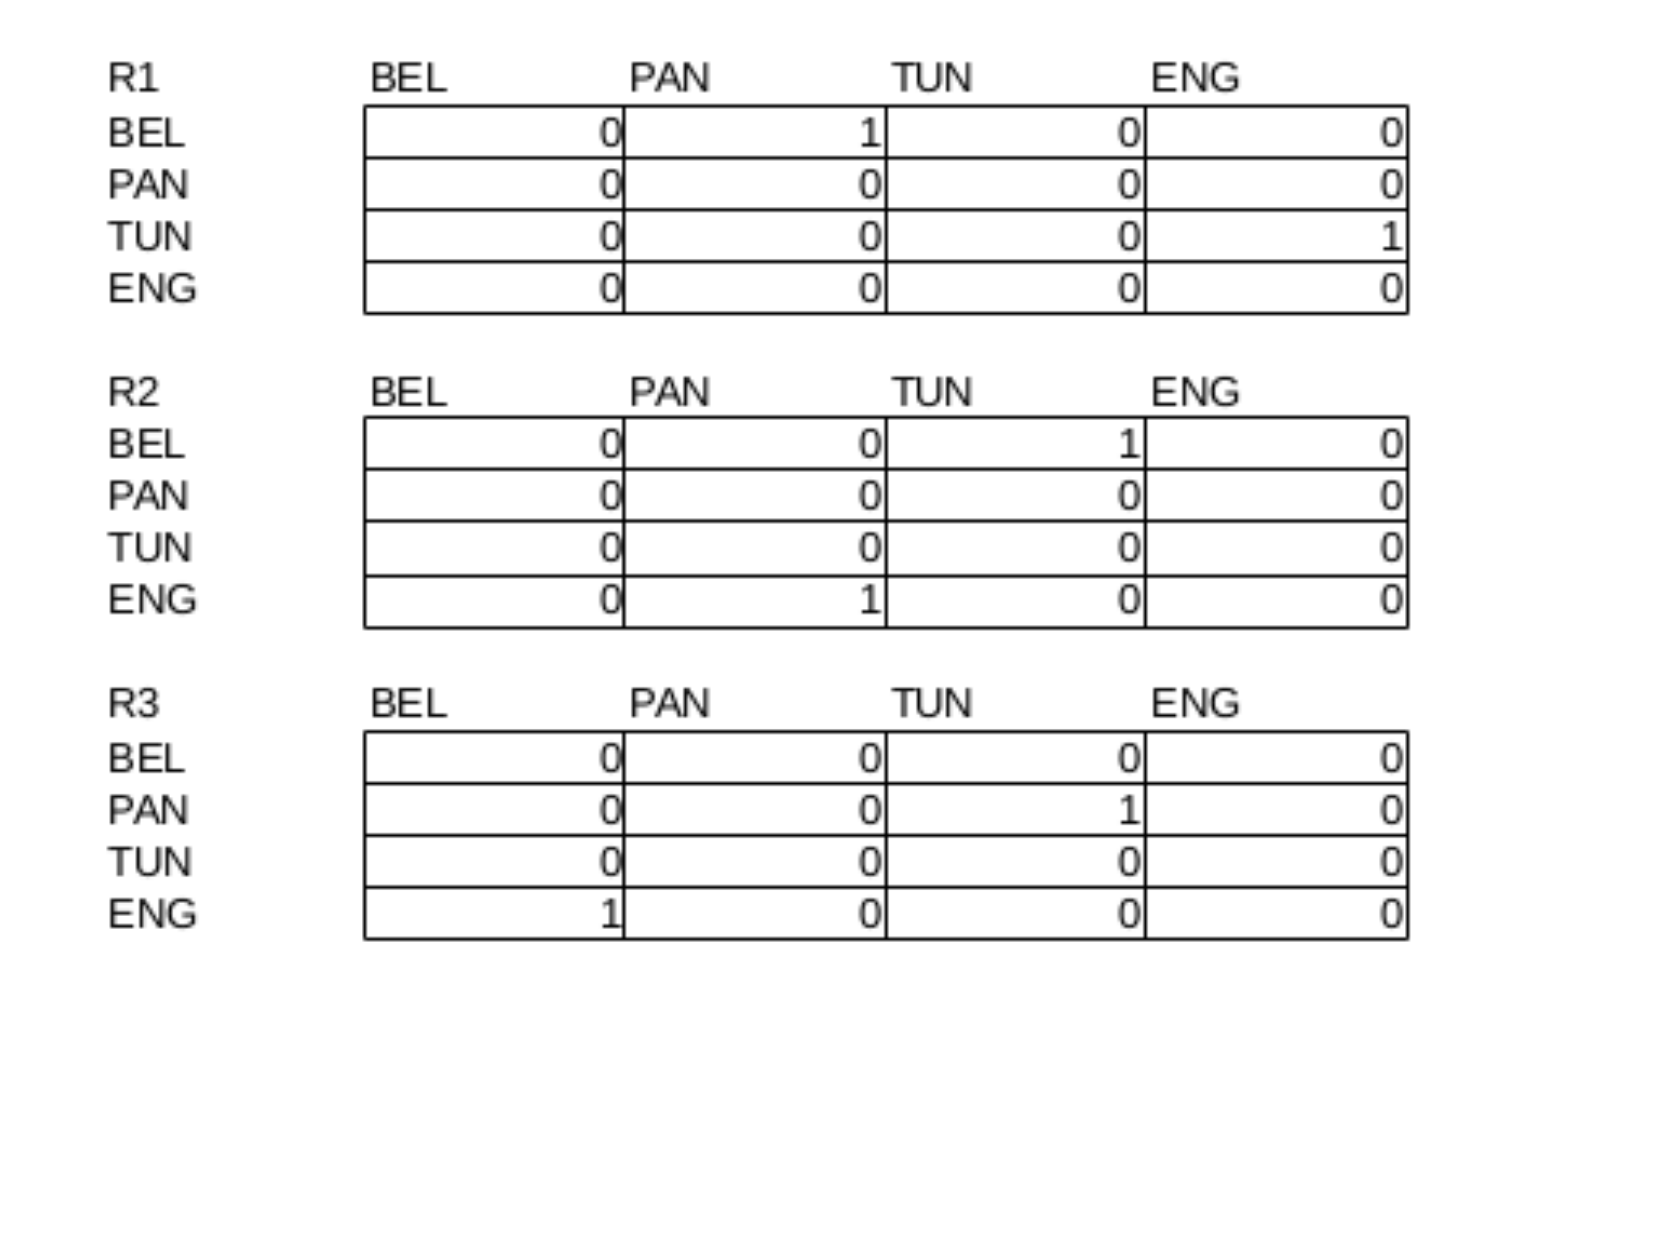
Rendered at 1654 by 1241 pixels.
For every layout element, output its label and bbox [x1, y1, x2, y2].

picture [63, 44, 1485, 1185]
